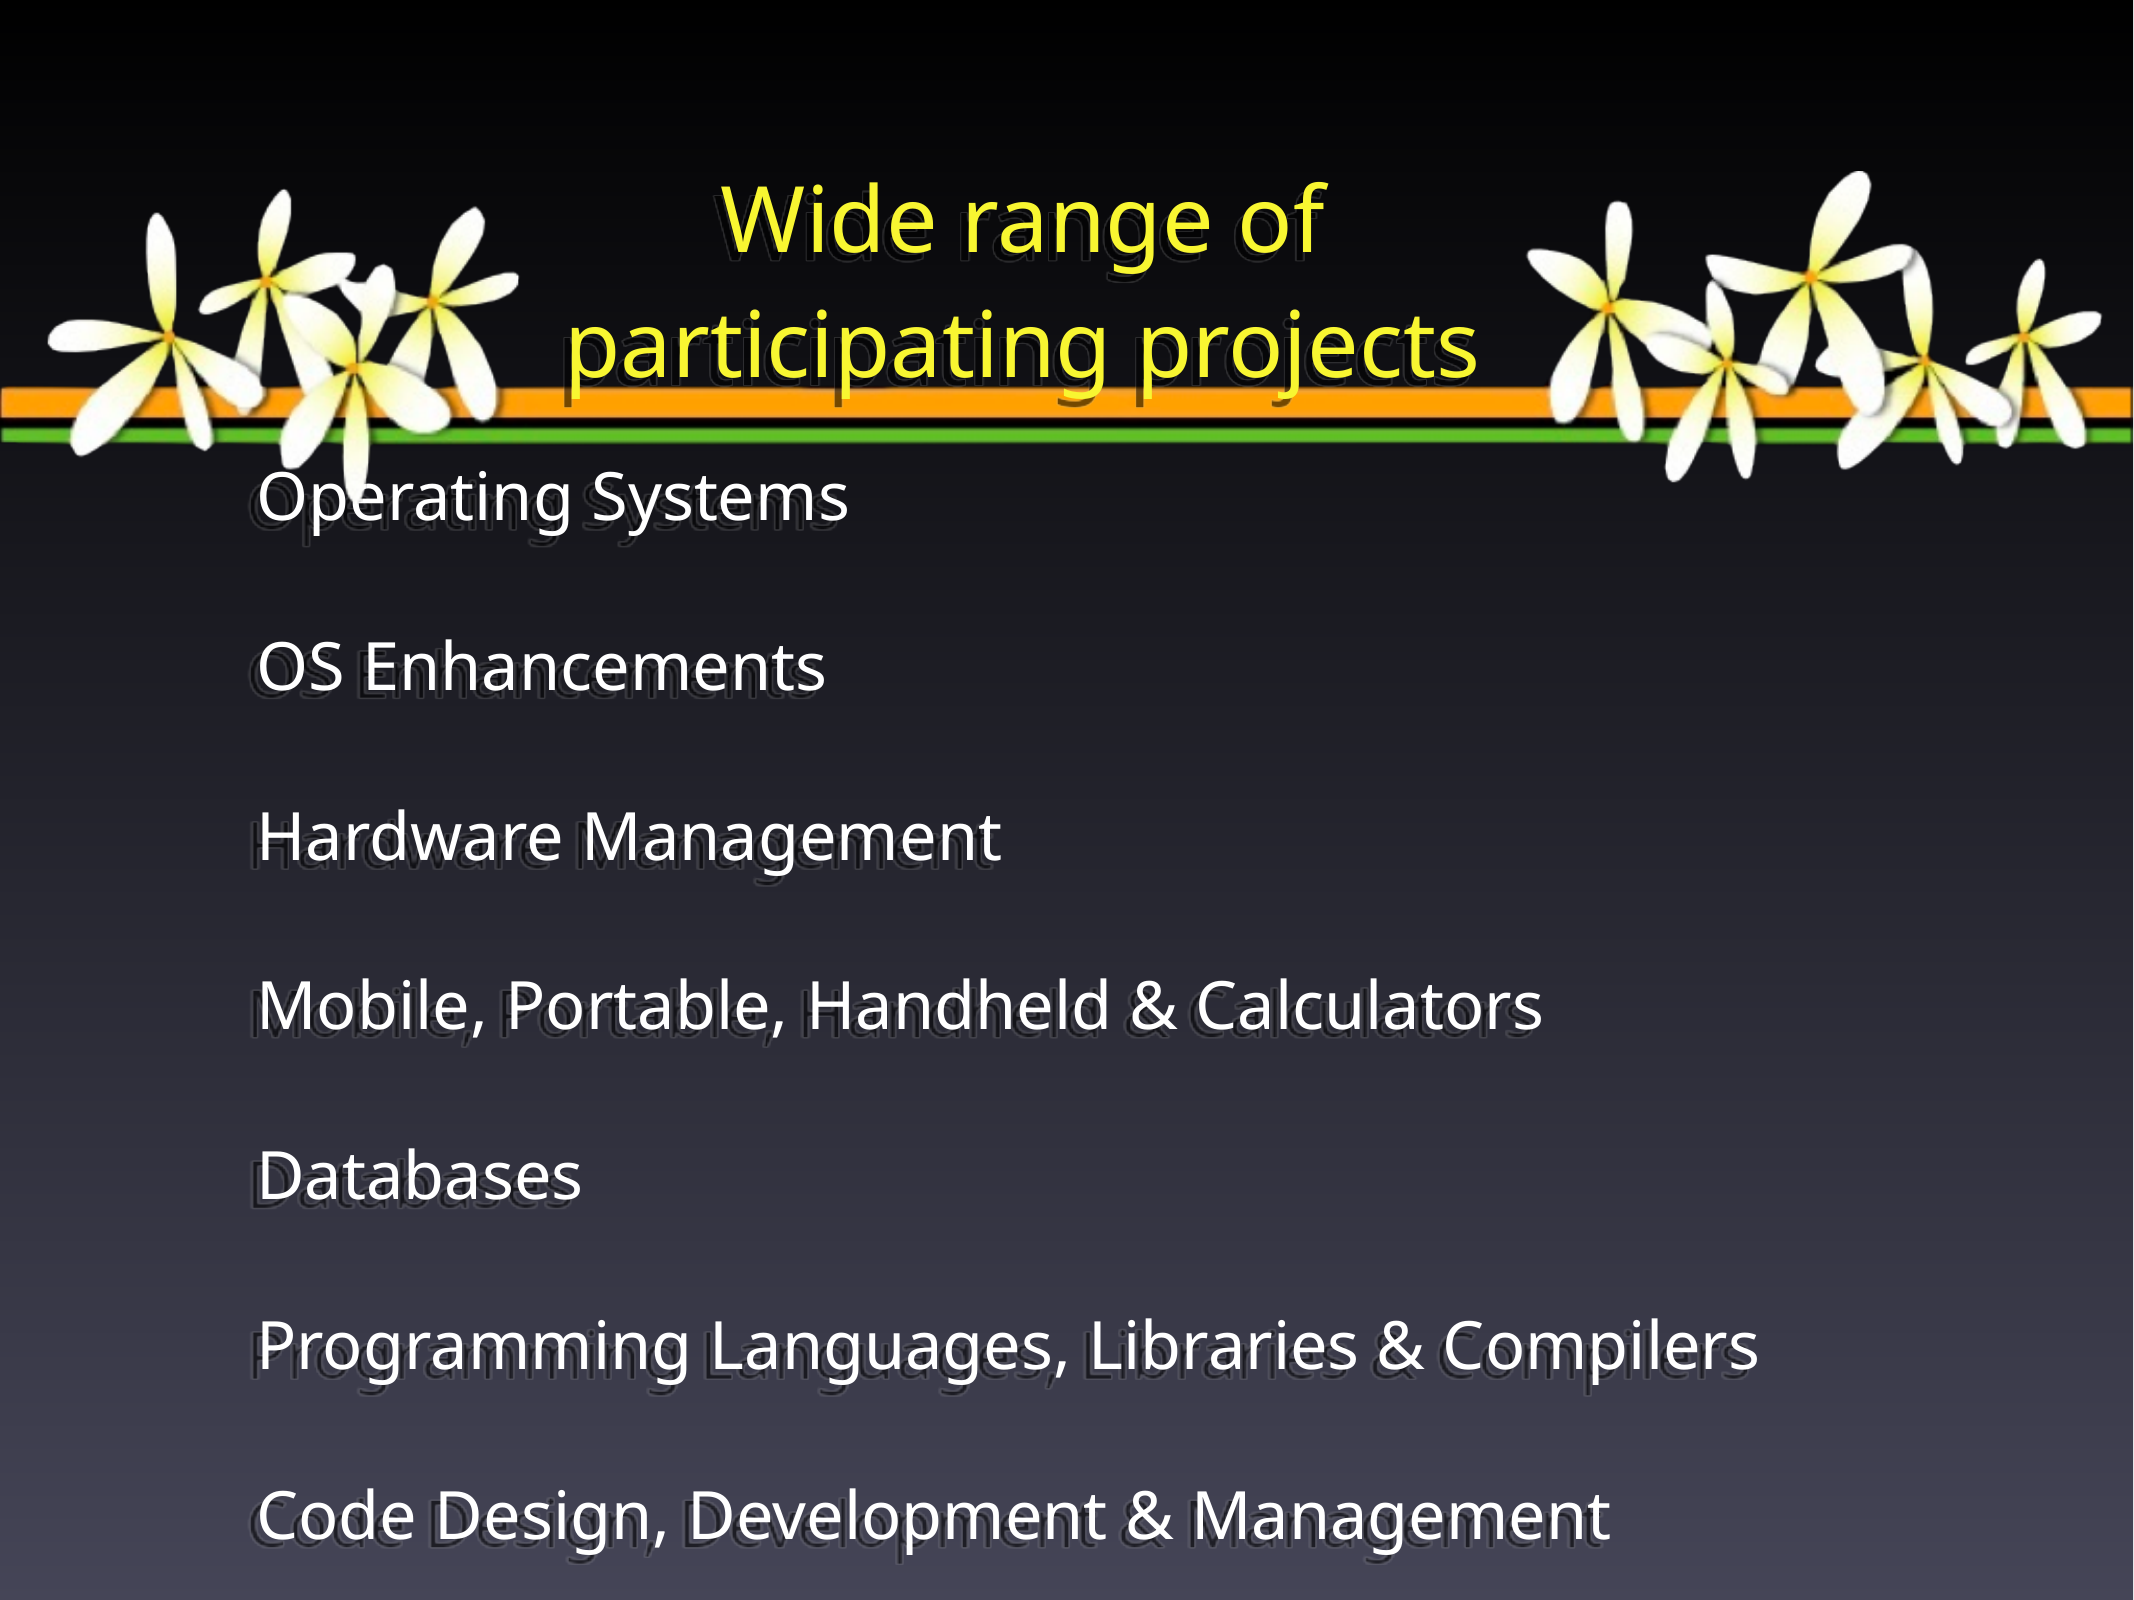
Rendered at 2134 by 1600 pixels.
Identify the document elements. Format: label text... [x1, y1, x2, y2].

list Operating Systems OS Enhancements Hardware Management Mobile, Portable, Handheld & Calculators Databases Programming Languages, Libraries & Compilers Code Design, Development & Management Open Source Development Internet & Networks Video, TV & Photography [195, 504, 1913, 1600]
picture [0, 171, 2133, 504]
title Wide range of participating projects [441, 79, 1605, 480]
